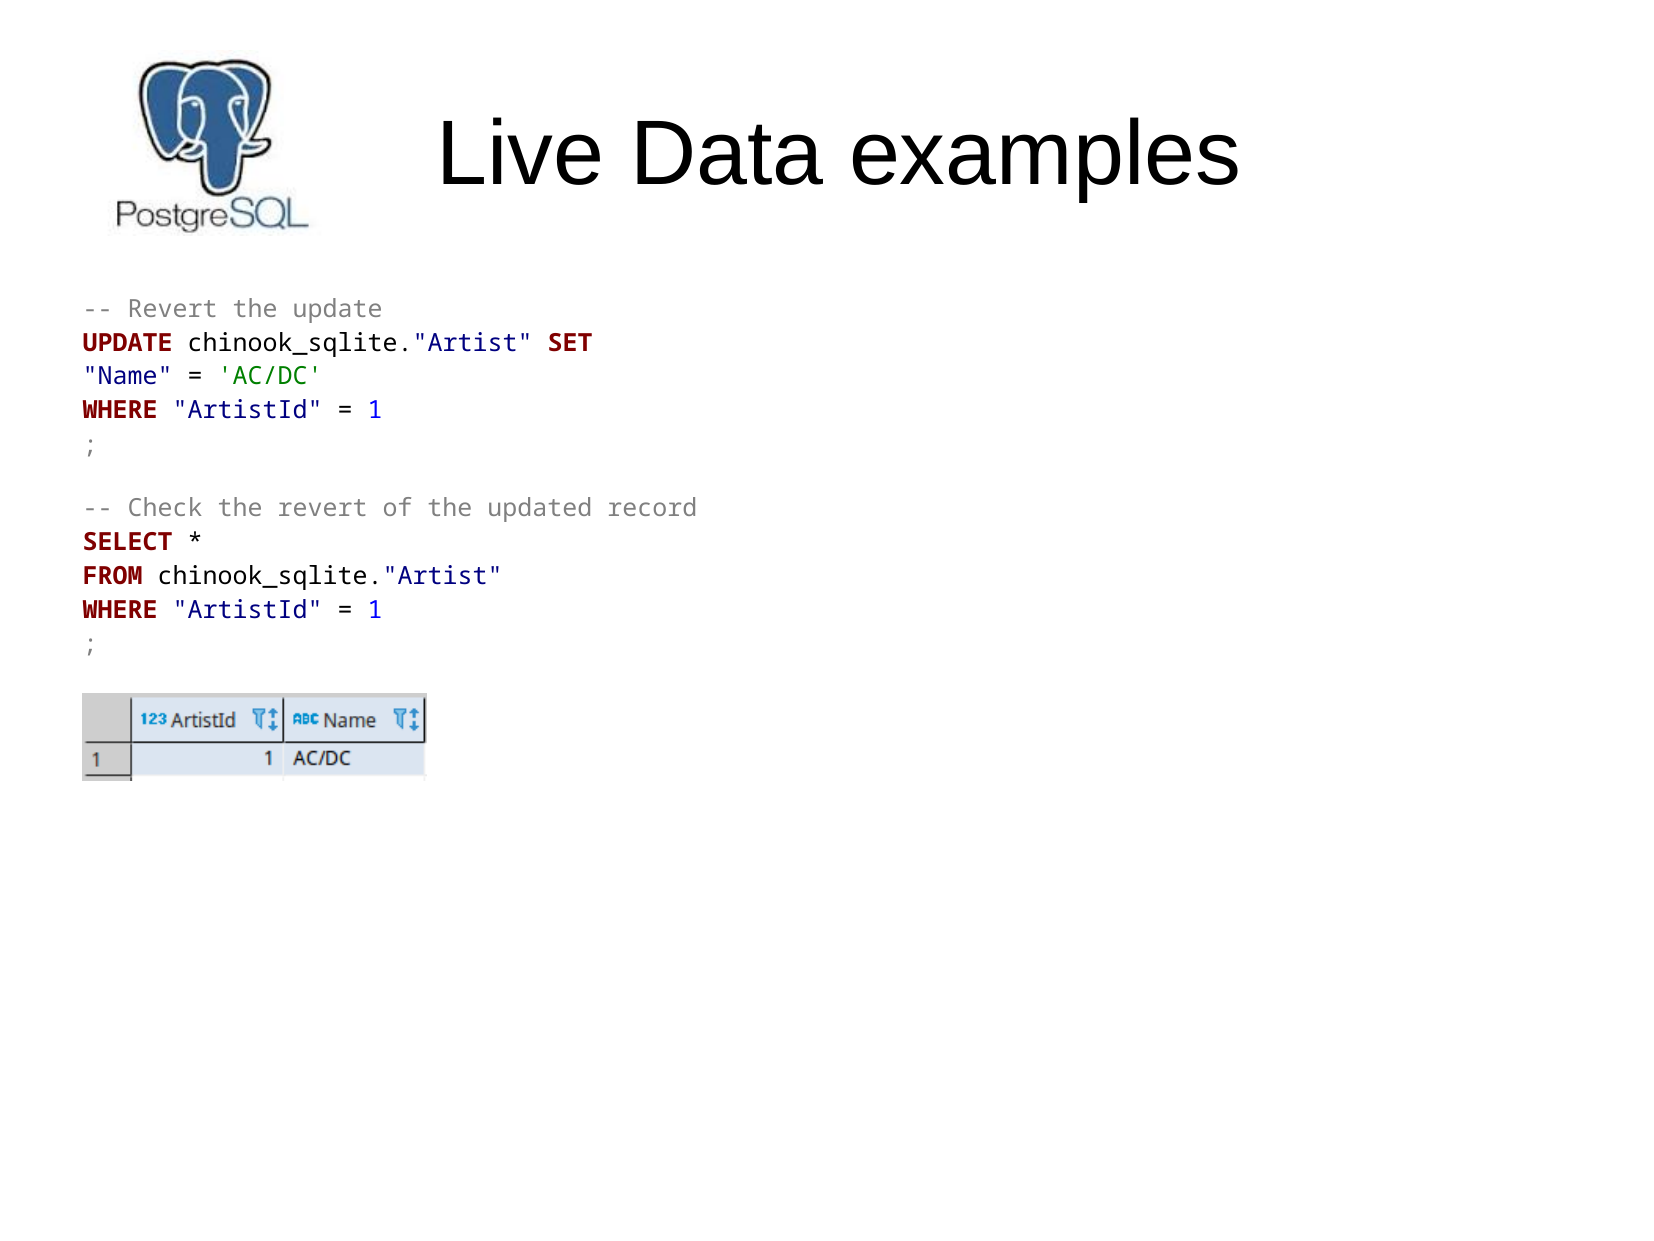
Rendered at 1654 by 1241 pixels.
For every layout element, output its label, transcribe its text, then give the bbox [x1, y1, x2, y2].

picture [82, 693, 427, 781]
picture [58, 50, 356, 237]
list -- Revert the update UPDATE chinook_sqlite."Artist" SET "Name" = 'AC/DC' WHERE "ArtistId" = 1 ; -- Check the revert of the updated record SELECT * FROM chinook_sqlite."Artist" WHERE "ArtistId" = 1 ; [82, 290, 1538, 1010]
title Live Data examples [82, 49, 1571, 257]
